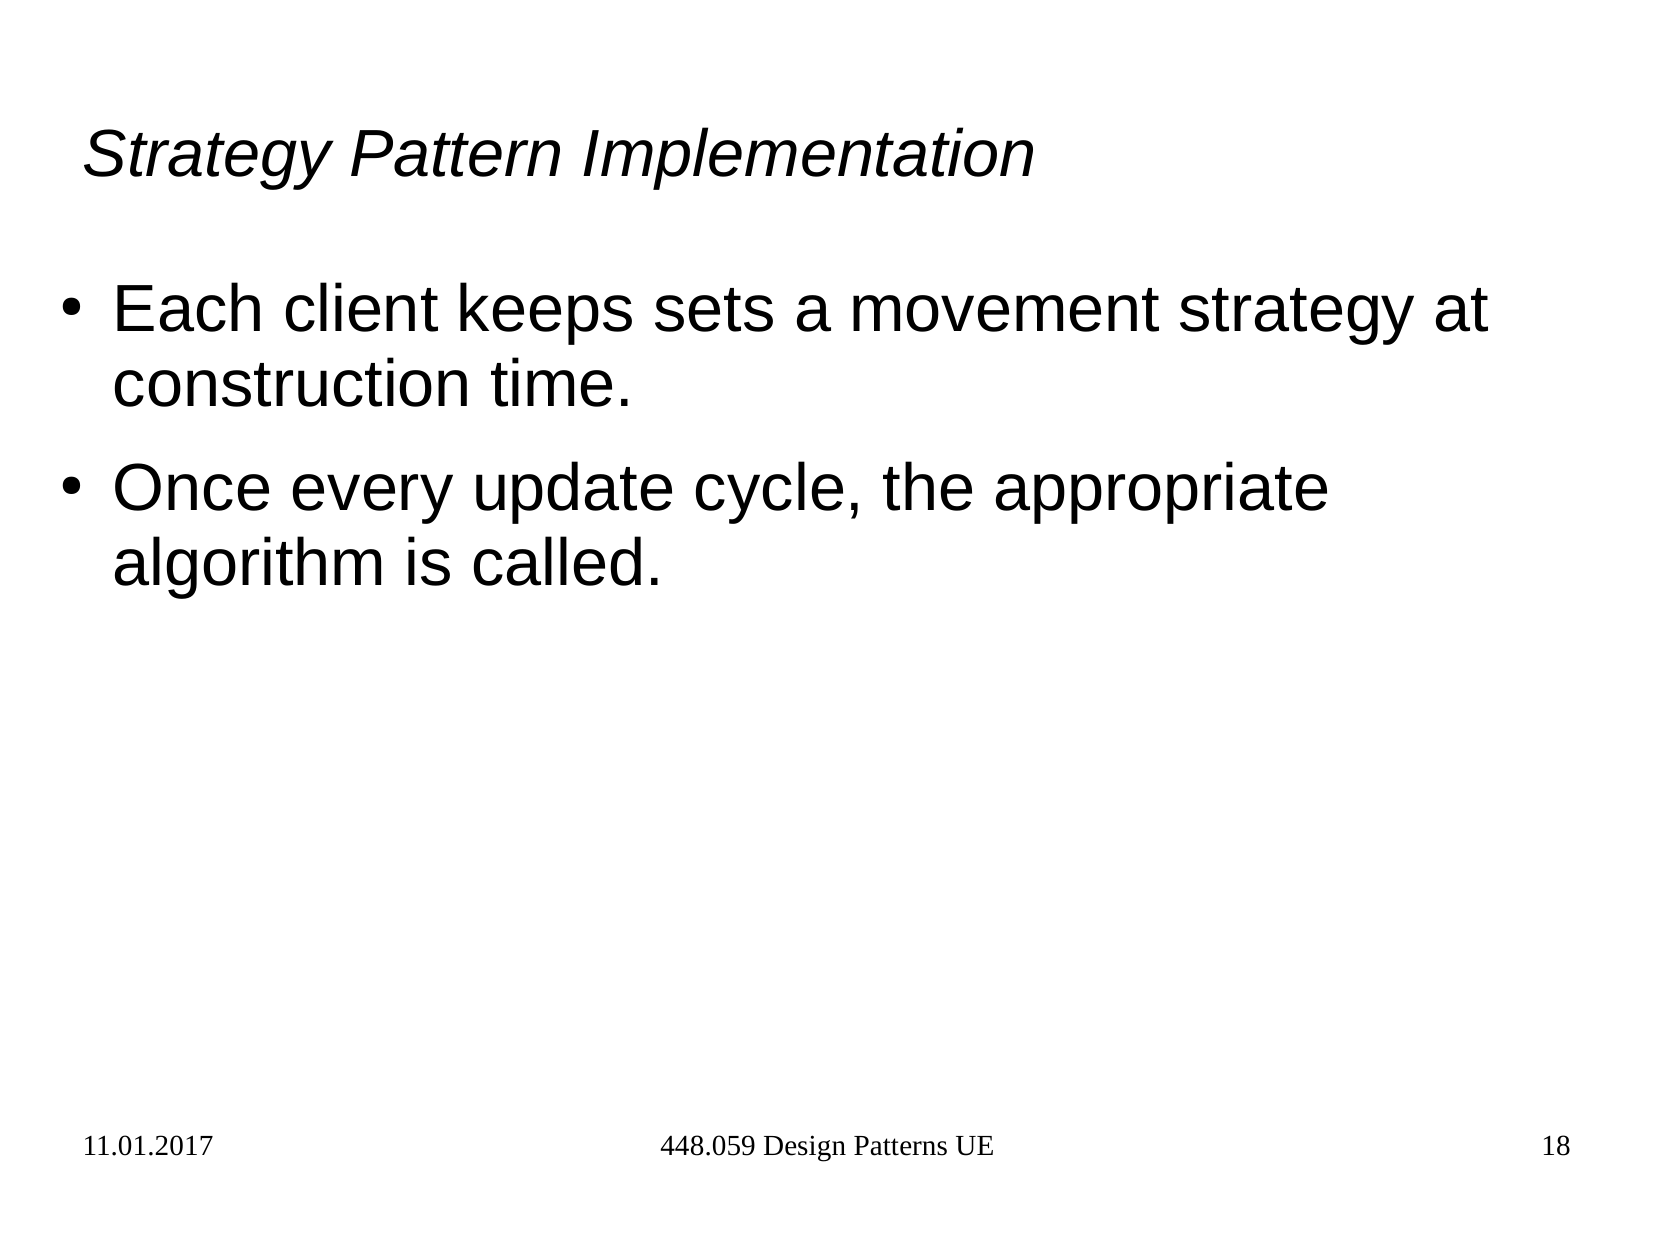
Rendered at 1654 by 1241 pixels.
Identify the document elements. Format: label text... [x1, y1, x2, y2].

list Each client keeps sets a movement strategy at construction time. Once every update cycle, the appropriate algorithm is called. [41, 270, 1531, 991]
title Strategy Pattern Implementation [82, 49, 1571, 257]
